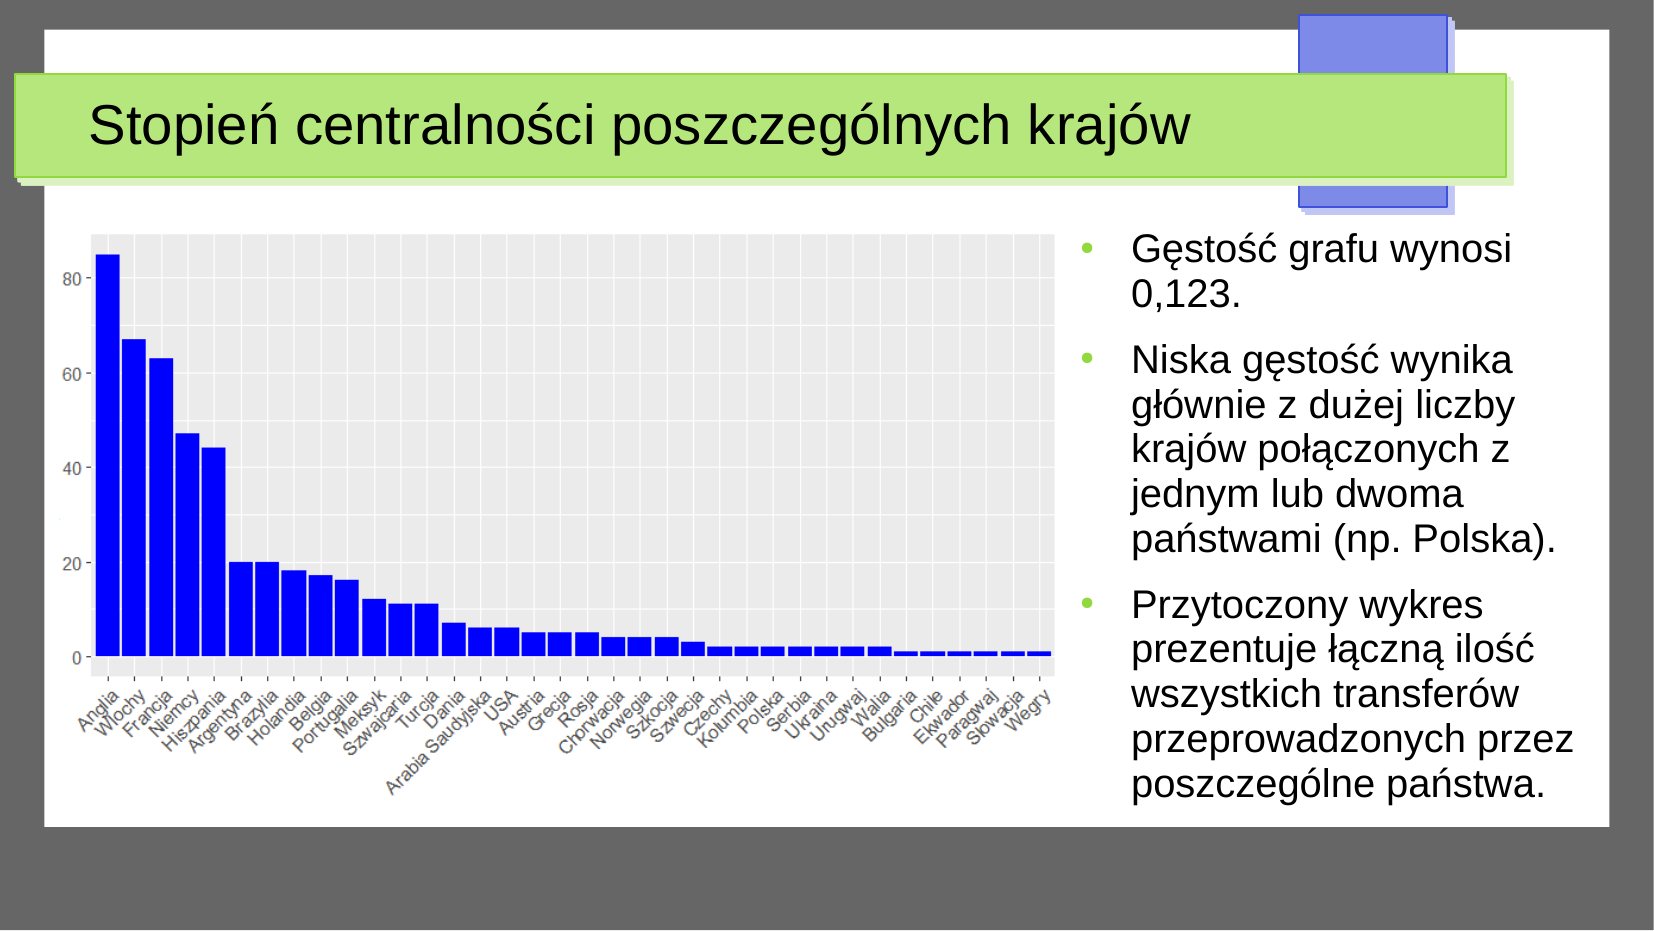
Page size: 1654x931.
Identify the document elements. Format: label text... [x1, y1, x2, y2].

title Stopień centralności poszczególnych krajów [88, 73, 1506, 178]
picture [59, 226, 1063, 798]
list Gęstość grafu wynosi 0,123. Niska gęstość wynika głównie z dużej liczby krajów połączonych z jednym lub dwoma państwami (np. Polska). Przytoczony wykres prezentuje łączną ilość wszystkich transferów przeprowadzonych przez poszczególne państwa. [1062, 226, 1595, 817]
